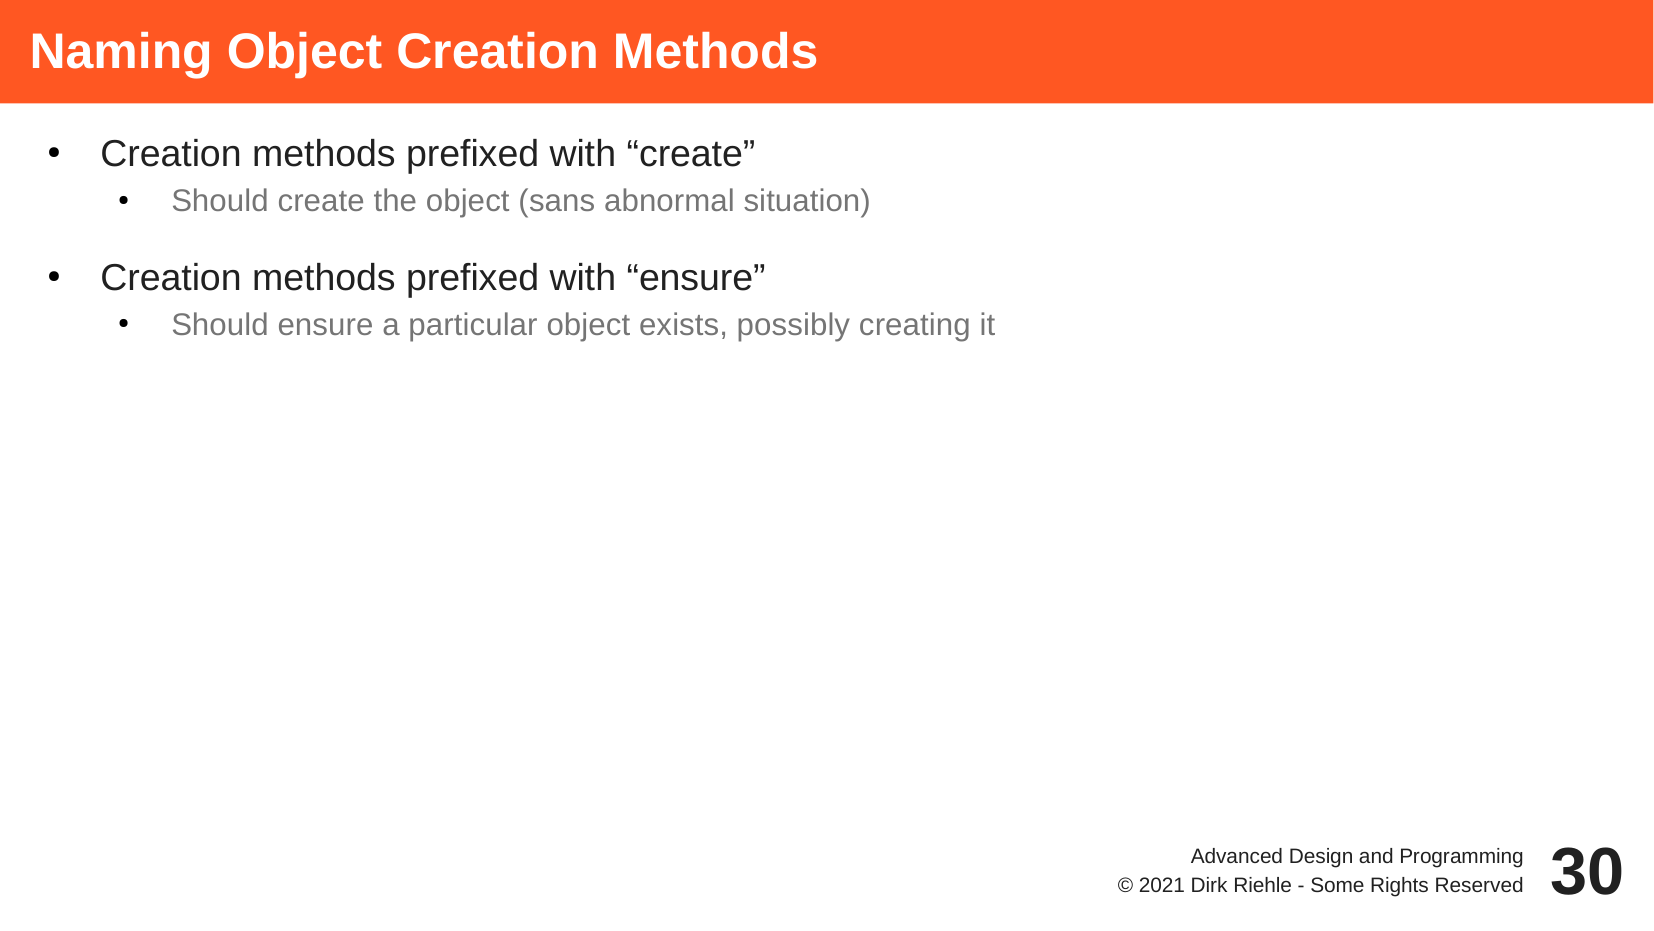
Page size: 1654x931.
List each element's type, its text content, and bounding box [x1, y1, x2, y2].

title Naming Object Creation Methods [0, 0, 1654, 104]
list Creation methods prefixed with “create” Should create the object (sans abnormal situation) Creation methods prefixed with “ensure” Should ensure a particular object exists, possibly creating it [29, 132, 1625, 813]
